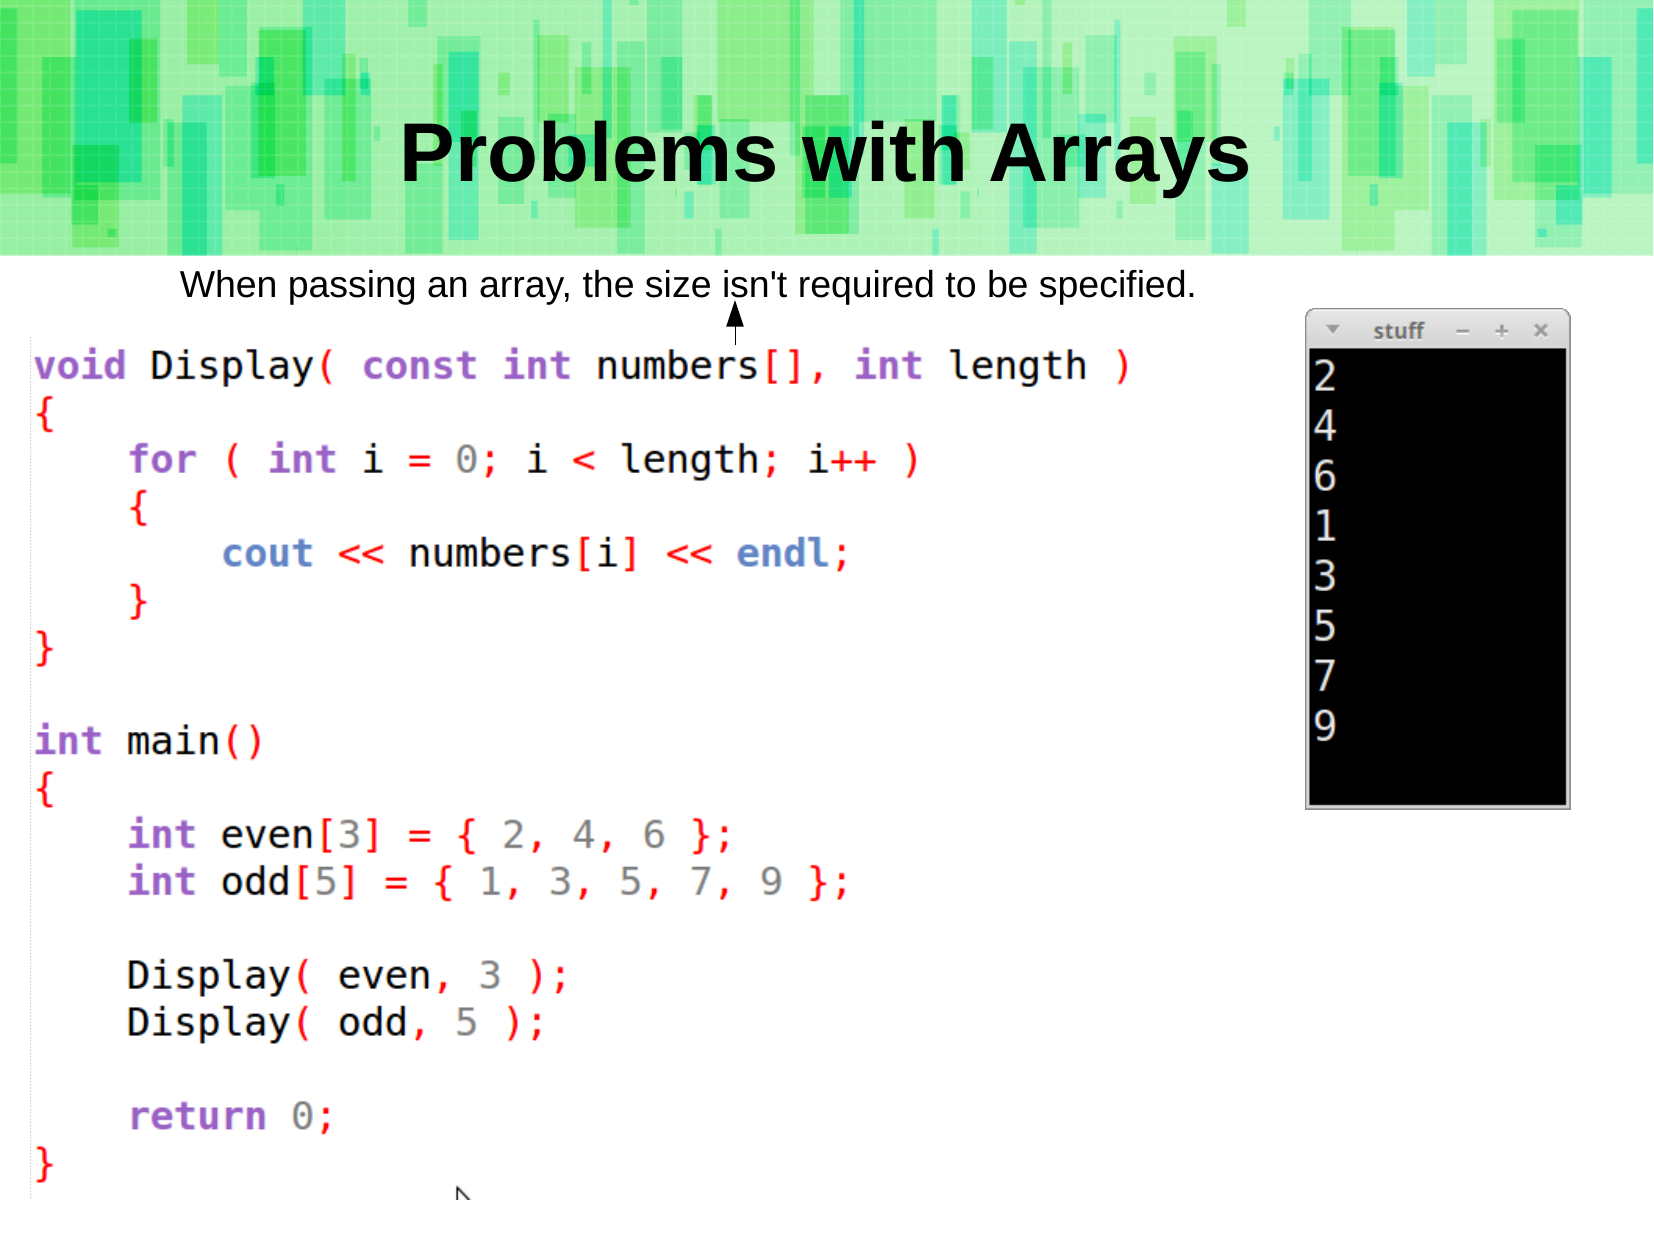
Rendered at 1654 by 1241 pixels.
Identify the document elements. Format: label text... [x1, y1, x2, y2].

title Problems with Arrays [82, 49, 1571, 257]
text_box When passing an array, the size isn't required to be specified. [165, 256, 1261, 314]
picture [0, 0, 1654, 1241]
